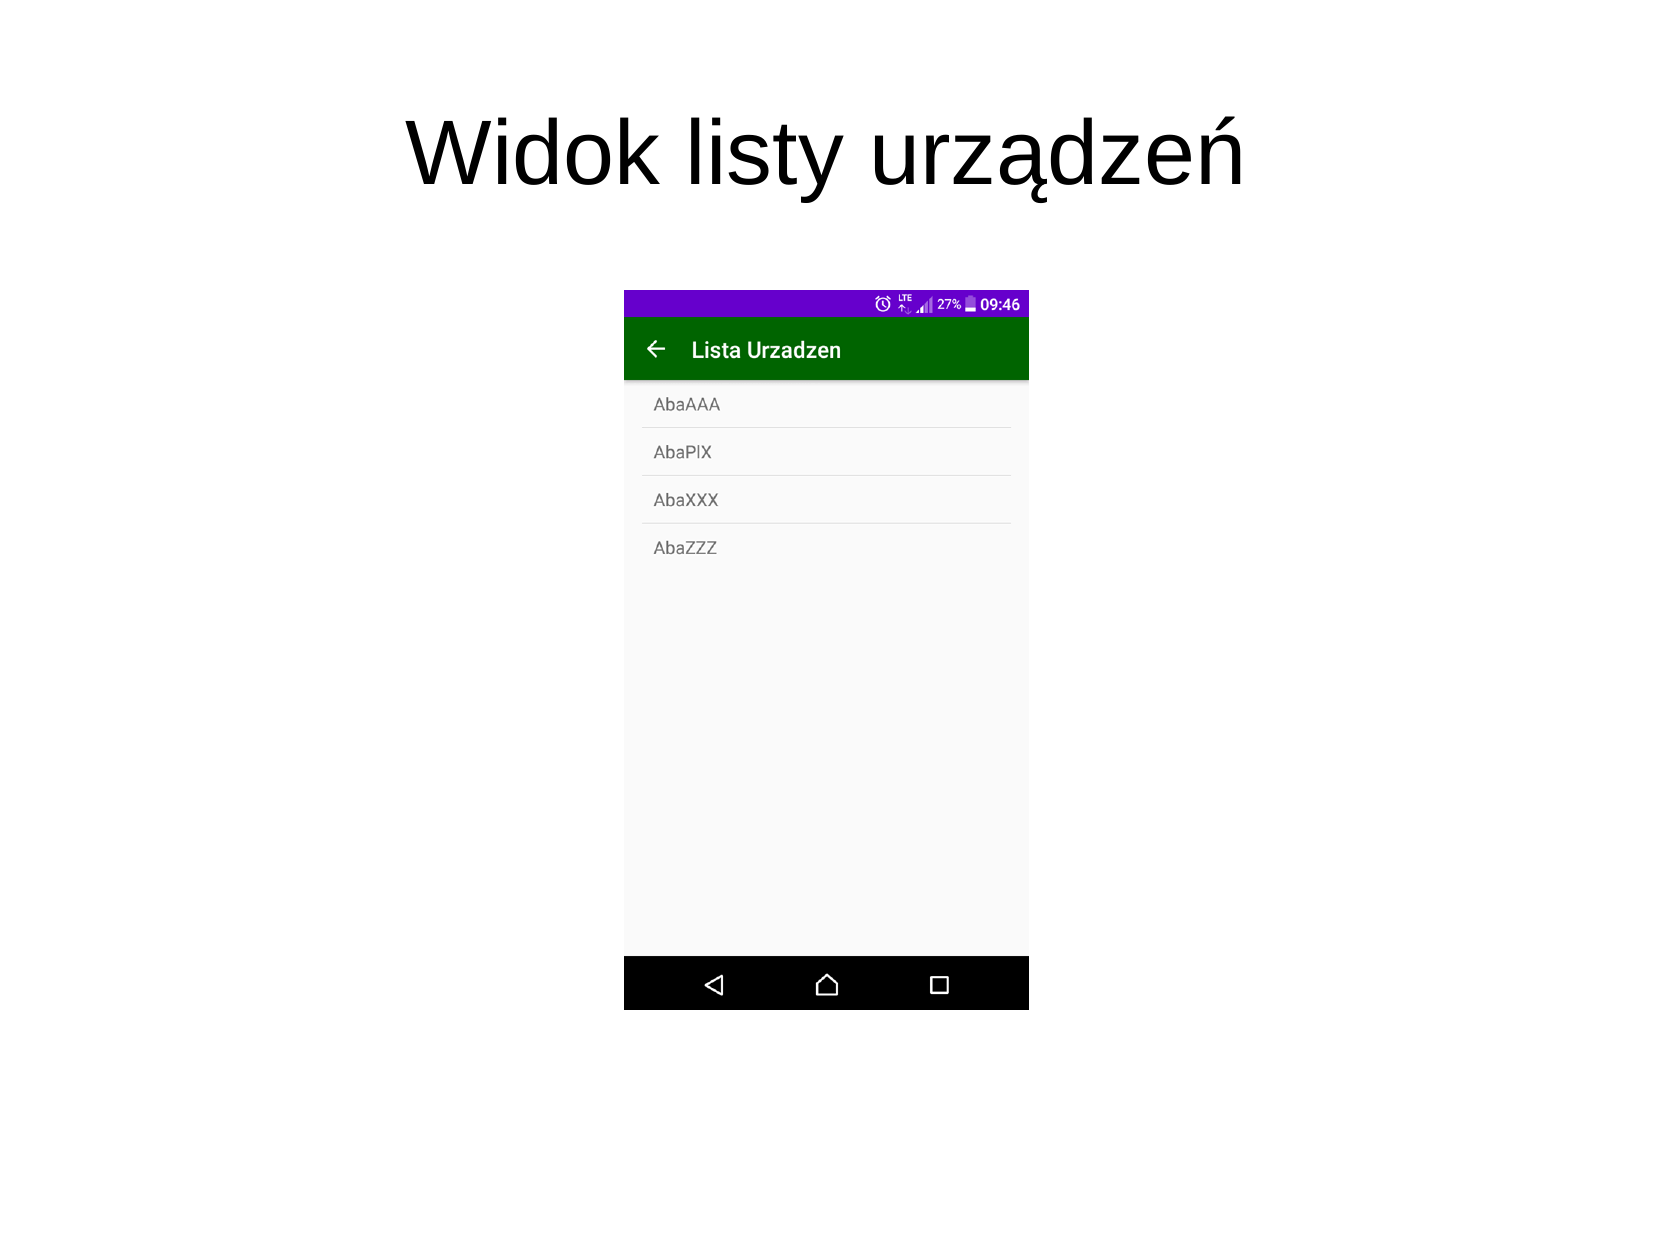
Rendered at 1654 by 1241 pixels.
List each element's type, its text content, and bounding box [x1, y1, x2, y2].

picture [624, 290, 1029, 1010]
title Widok listy urządzeń [82, 49, 1571, 257]
